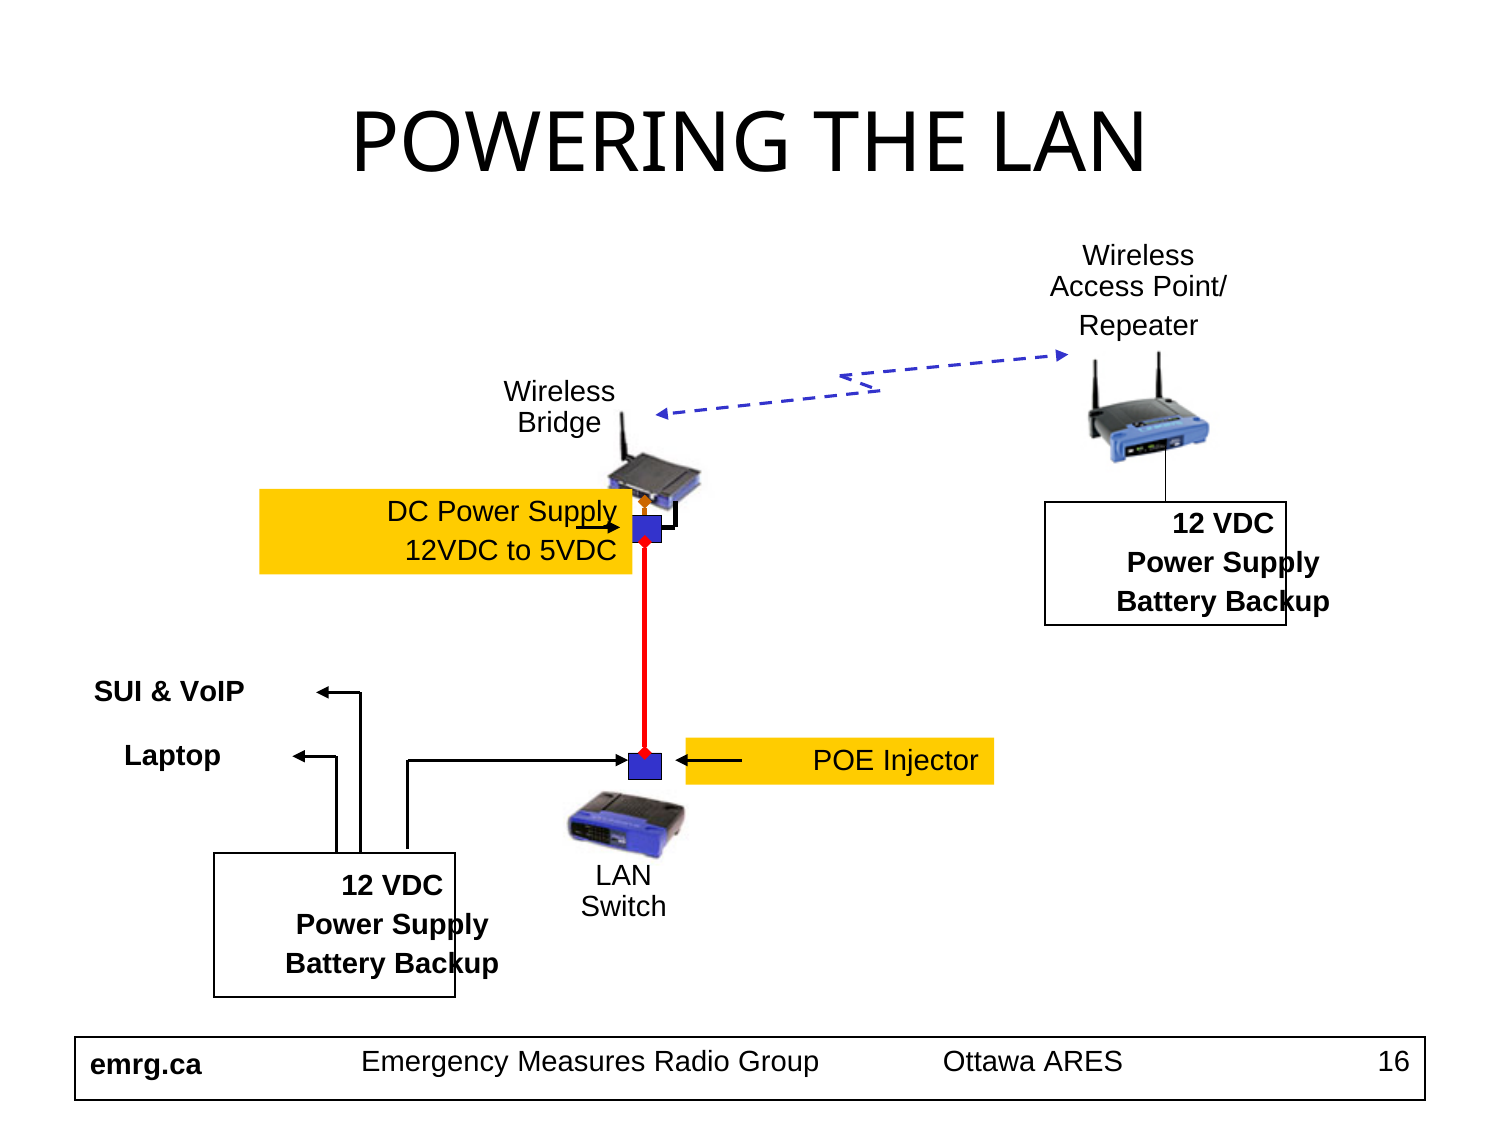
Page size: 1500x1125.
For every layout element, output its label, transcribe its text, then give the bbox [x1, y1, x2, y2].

text_box 12 VDC Power Supply Battery Backup [1045, 501, 1286, 625]
picture [551, 752, 628, 759]
text_box SUI & VoIP [78, 668, 373, 716]
text_box [633, 515, 662, 542]
picture [551, 752, 708, 852]
picture [576, 409, 733, 516]
text_box DC Power Supply 12VDC to 5VDC [259, 488, 633, 575]
title POWERING THE LAN [75, 45, 1426, 233]
text_box 12 VDC Power Supply Battery Backup [214, 852, 455, 998]
text_box POE Injector [685, 737, 995, 785]
text_box [628, 752, 662, 780]
text_box Laptop [109, 732, 349, 780]
text_box Wireless Bridge [454, 368, 656, 447]
text_box LAN Switch [530, 852, 708, 931]
text_box Wireless Access Point/ Repeater [1013, 232, 1255, 350]
picture [1068, 350, 1227, 473]
